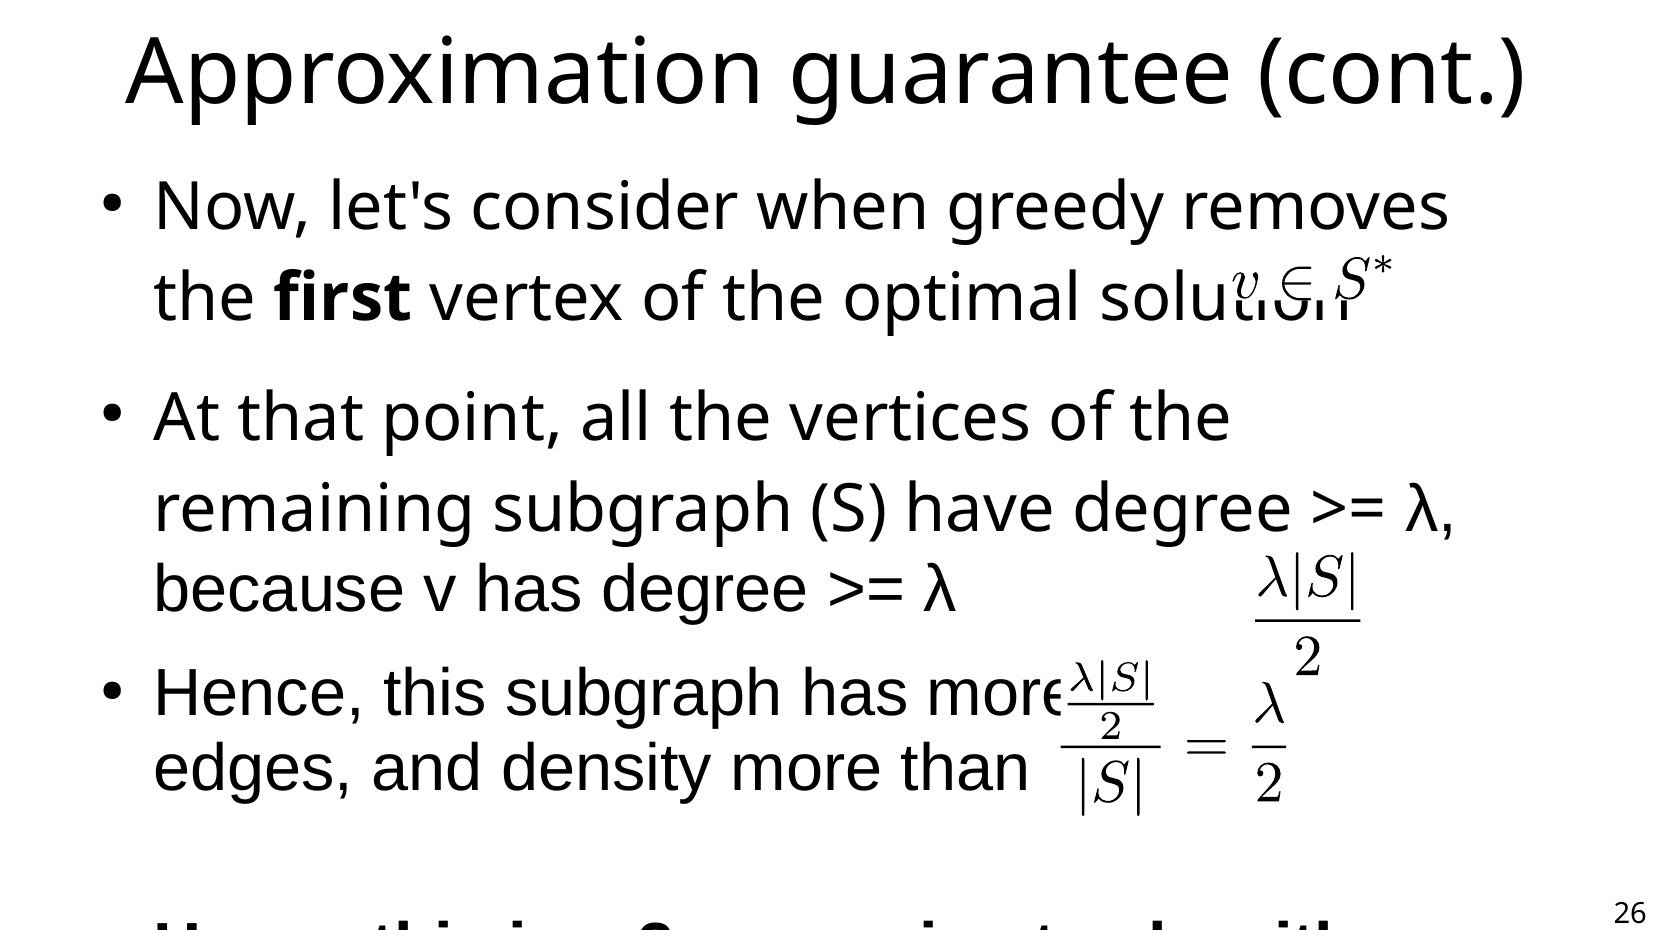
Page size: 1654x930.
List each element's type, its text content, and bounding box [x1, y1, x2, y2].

text_box [1060, 552, 1361, 816]
title Approximation guarantee (cont.) [82, 1, 1571, 135]
text_box [1230, 255, 1396, 301]
list Now, let's consider when greedy removes the first vertex of the optimal solution At that point, all the vertices of the remaining subgraph (S) have degree >= λ, because v has degree >= λ Hence, this subgraph has more than edges, and density more than Hence this is a 2-approximate algorithm [82, 158, 1571, 698]
